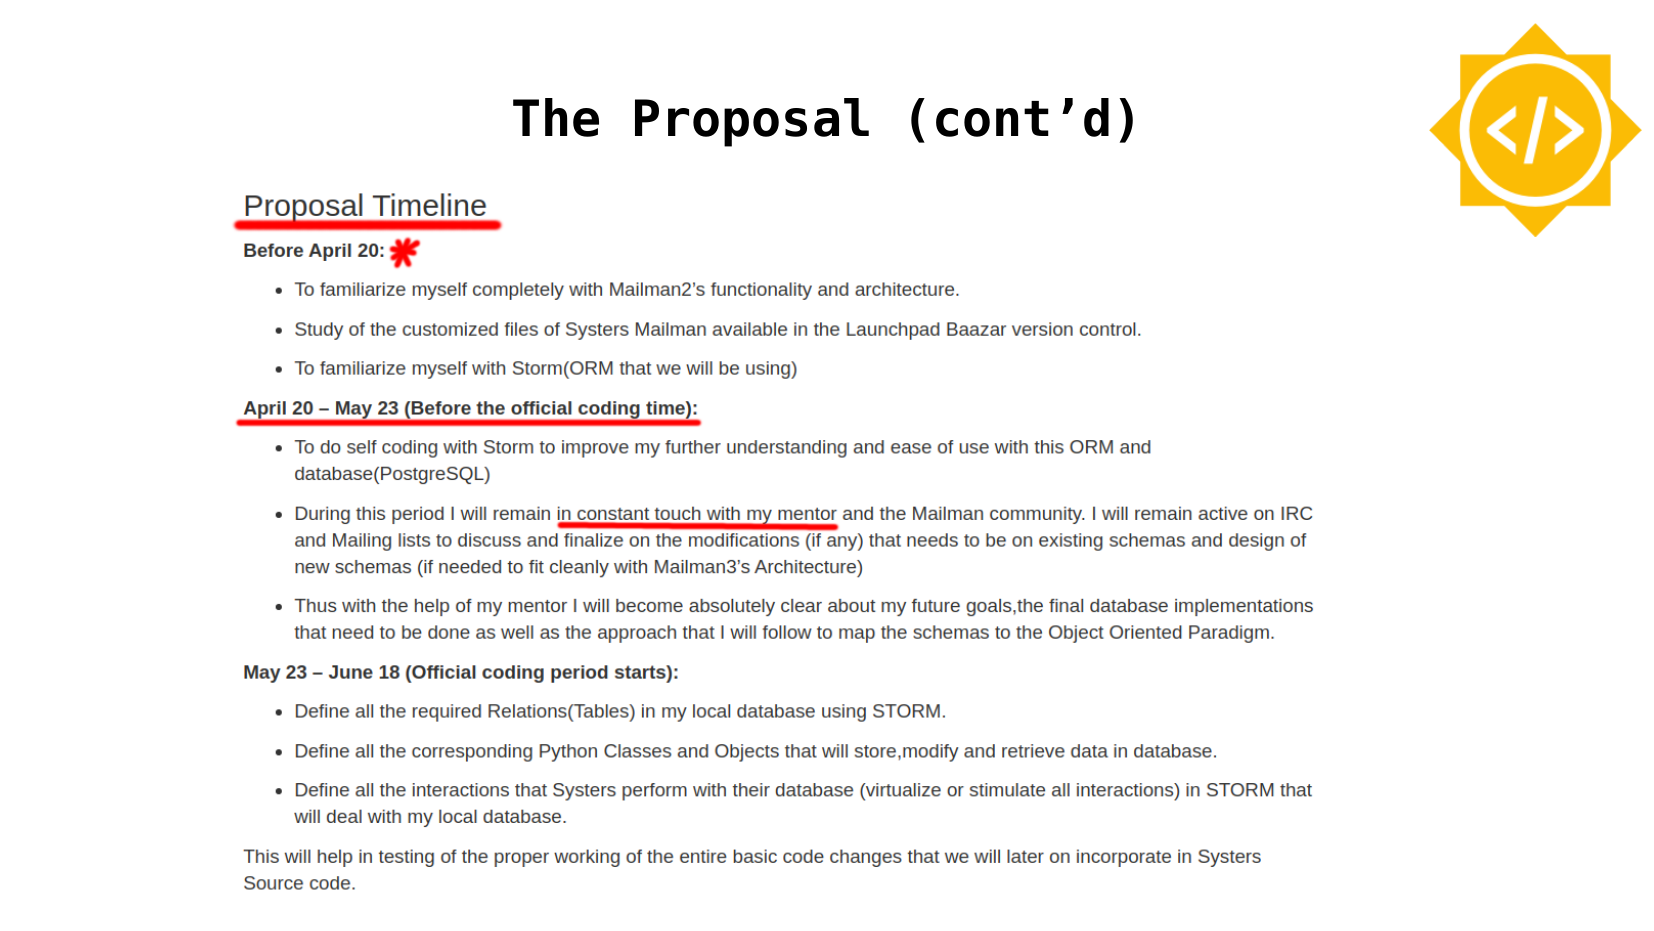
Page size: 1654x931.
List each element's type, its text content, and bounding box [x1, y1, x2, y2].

picture [200, 175, 1441, 910]
text_box The Proposal (cont’d) [0, 82, 1654, 414]
picture [1429, 23, 1642, 82]
